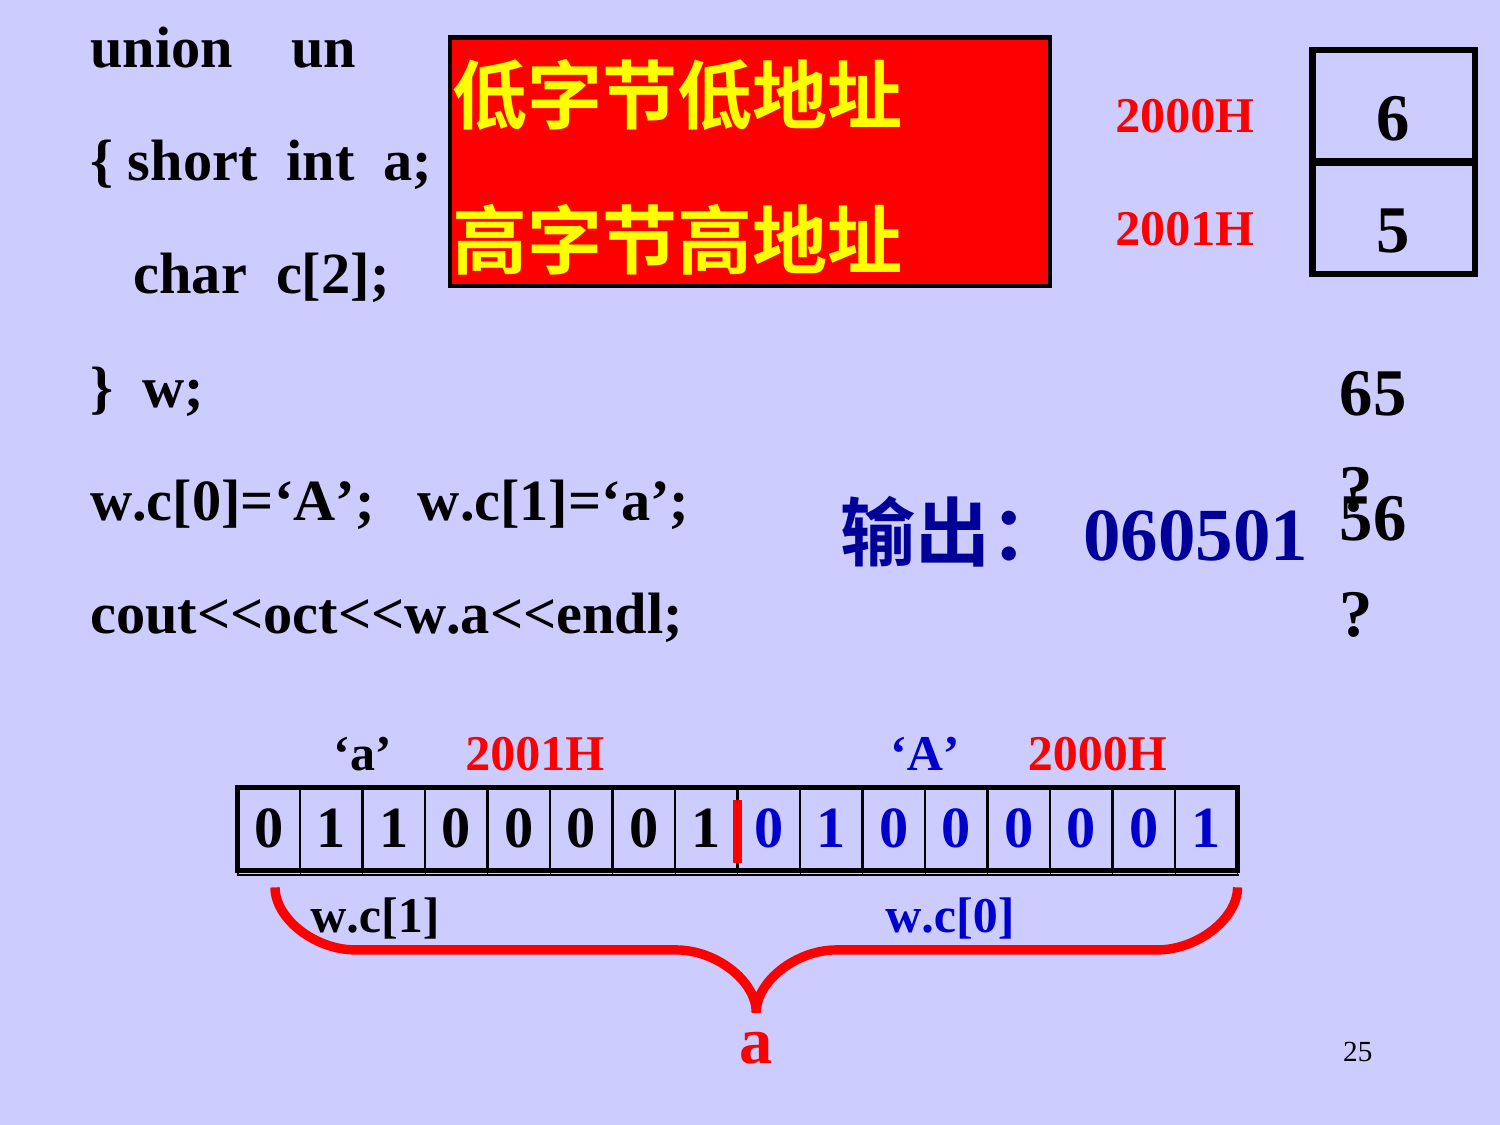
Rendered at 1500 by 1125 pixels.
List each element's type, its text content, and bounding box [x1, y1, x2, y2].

text_box a [675, 987, 838, 1080]
table_header 0 [613, 788, 675, 874]
text_box 低字节低地址 高字节高地址 [450, 37, 1051, 286]
table_header 1 [301, 788, 362, 874]
text_box 2000H [1024, 712, 1213, 783]
table_header 1 [363, 788, 425, 874]
table_header 1 [676, 788, 737, 874]
text_box 2001H [462, 712, 651, 783]
text_box ‘a’ [299, 712, 426, 783]
table_header 0 [738, 788, 800, 874]
table_header 0 [863, 788, 925, 874]
table_header 0 [1051, 788, 1112, 874]
text_box 5 [1312, 162, 1475, 274]
table_header 0 [239, 788, 300, 874]
table_header 0 [488, 788, 550, 874]
table_header 0 [1113, 788, 1175, 874]
text_box union un { short int a; char c[2]; } w; w.c[0]=‘A’; w.c[1]=‘a’; cout<<oct<<w.a<<endl; [87, 0, 1313, 648]
table_header 0 [551, 788, 612, 874]
text_box 2000H [1112, 75, 1300, 145]
table_header 1 [801, 788, 862, 874]
table_header 0 [926, 788, 987, 874]
text_box 65 ? [1325, 324, 1463, 449]
text_box 6 [1312, 49, 1475, 162]
text_box ‘A’ [862, 712, 988, 783]
table_header 0 [426, 788, 487, 874]
text_box 56 ? [1325, 449, 1463, 658]
table_header 0 [988, 788, 1050, 874]
table_header 1 [1176, 788, 1237, 874]
text_box 2001H [1112, 187, 1300, 258]
text_box <编号> [1074, 1025, 1388, 1101]
text_box w.c[1] [300, 876, 451, 945]
text_box w.c[0] [875, 876, 1026, 945]
text_box 输出：060501 [837, 474, 1325, 578]
